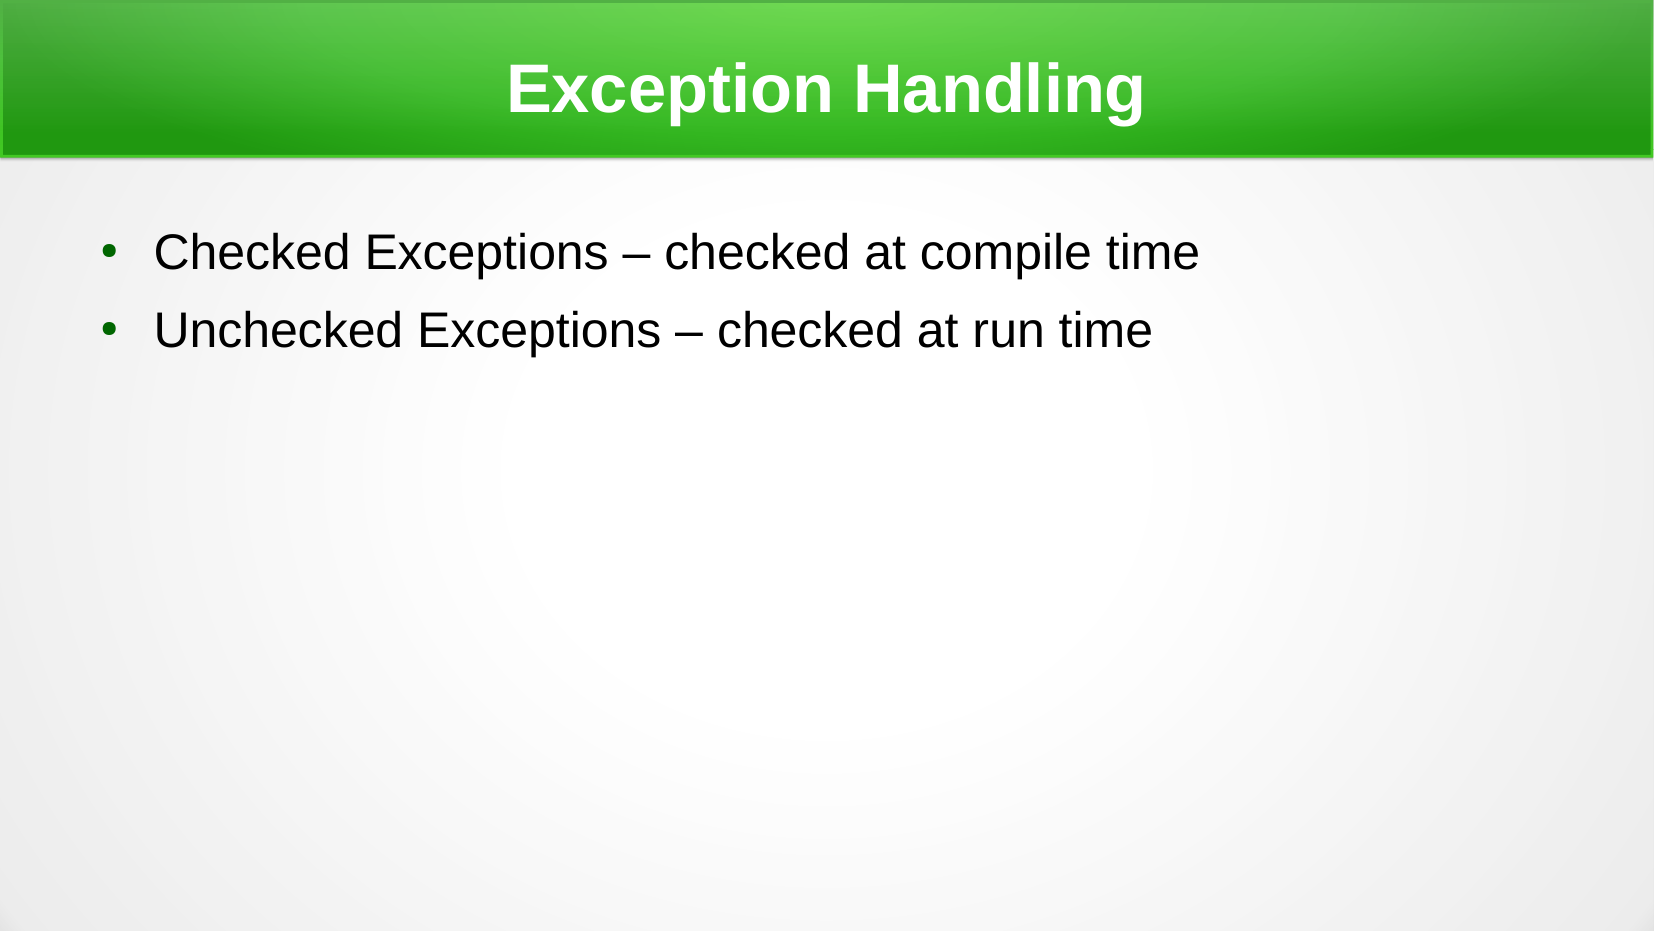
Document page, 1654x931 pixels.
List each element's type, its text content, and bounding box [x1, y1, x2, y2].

list Checked Exceptions – checked at compile time Unchecked Exceptions – checked at run time [82, 224, 1571, 764]
title Exception Handling [82, 35, 1571, 142]
